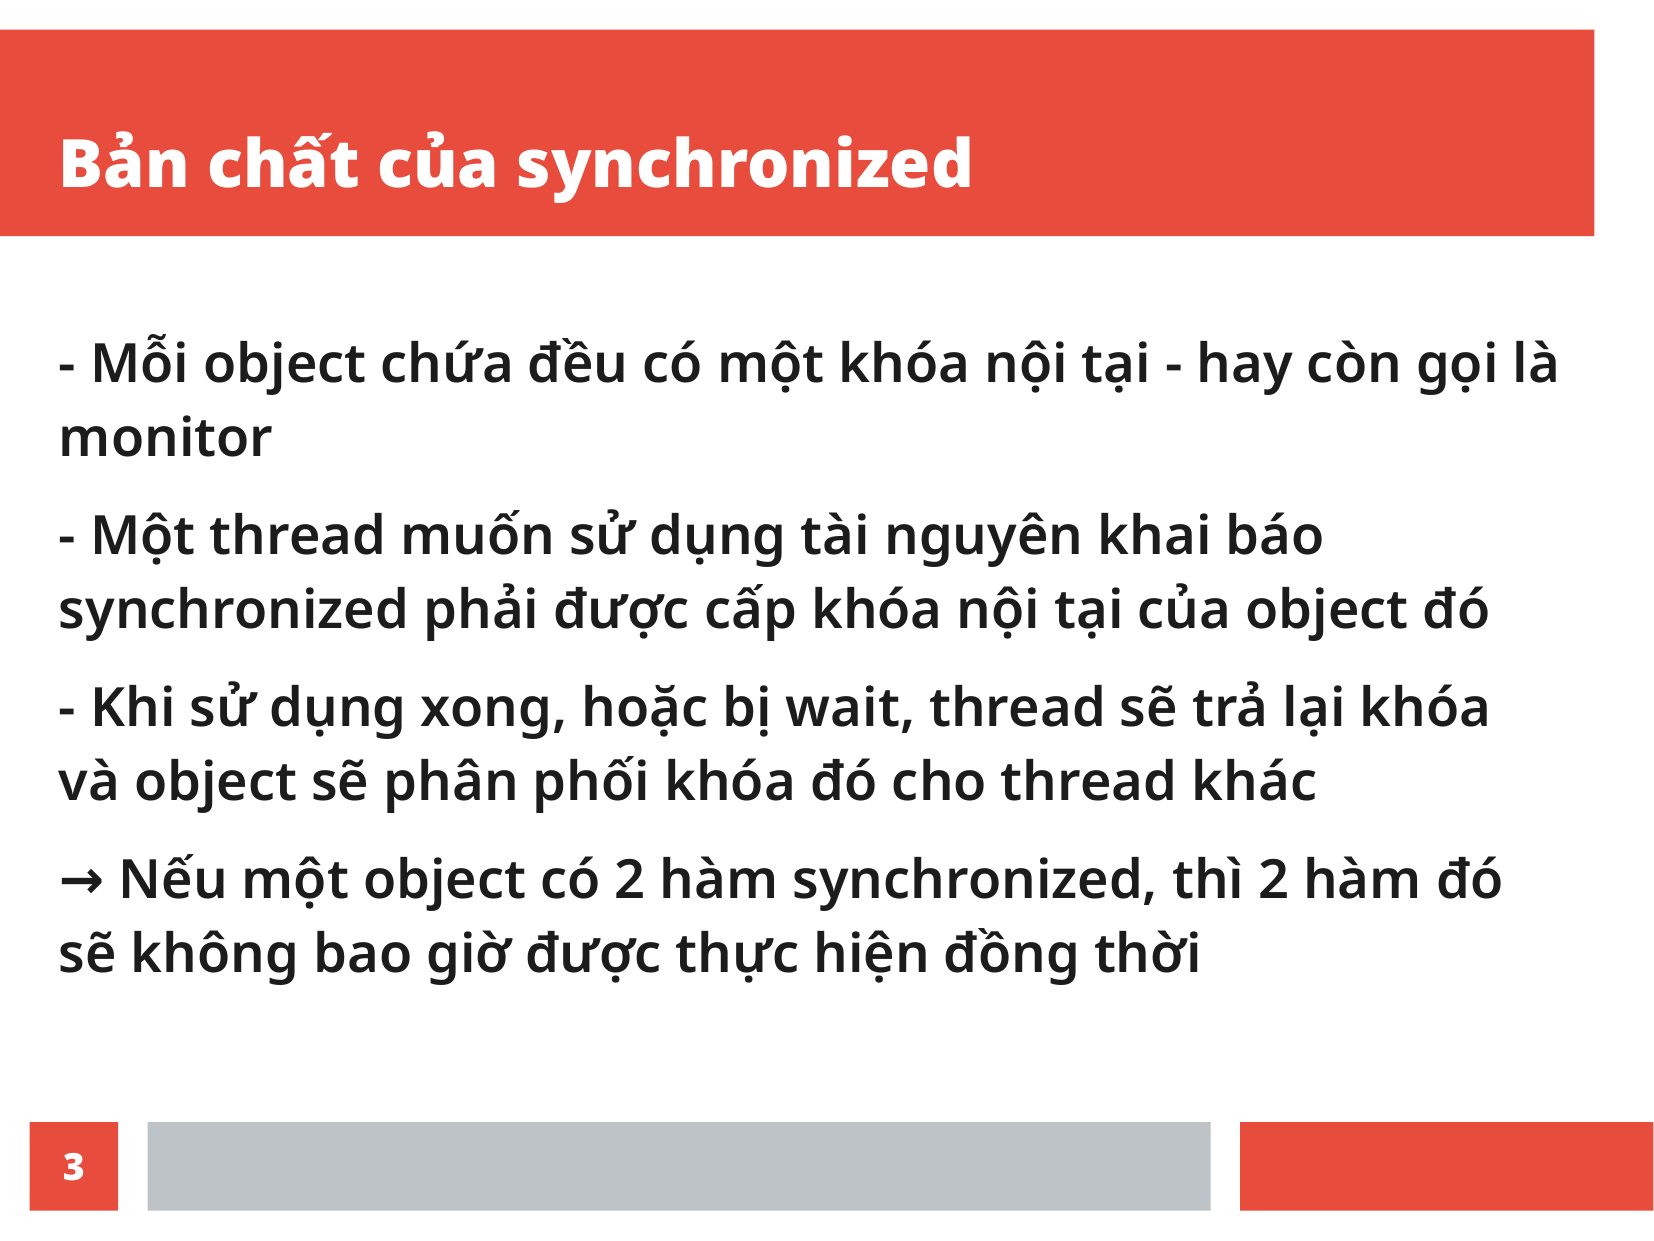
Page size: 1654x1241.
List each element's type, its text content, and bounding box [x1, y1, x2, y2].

title Bản chất của synchronized [59, 59, 1595, 207]
list - Mỗi object chứa đều có một khóa nội tại - hay còn gọi là monitor - Một thread muốn sử dụng tài nguyên khai báo synchronized phải được cấp khóa nội tại của object đó - Khi sử dụng xong, hoặc bị wait, thread sẽ trả lại khóa và object sẽ phân phối khóa đó cho thread khác → Nếu một object có 2 hàm synchronized, thì 2 hàm đó sẽ không bao giờ được thực hiện đồng thời [59, 324, 1565, 1093]
